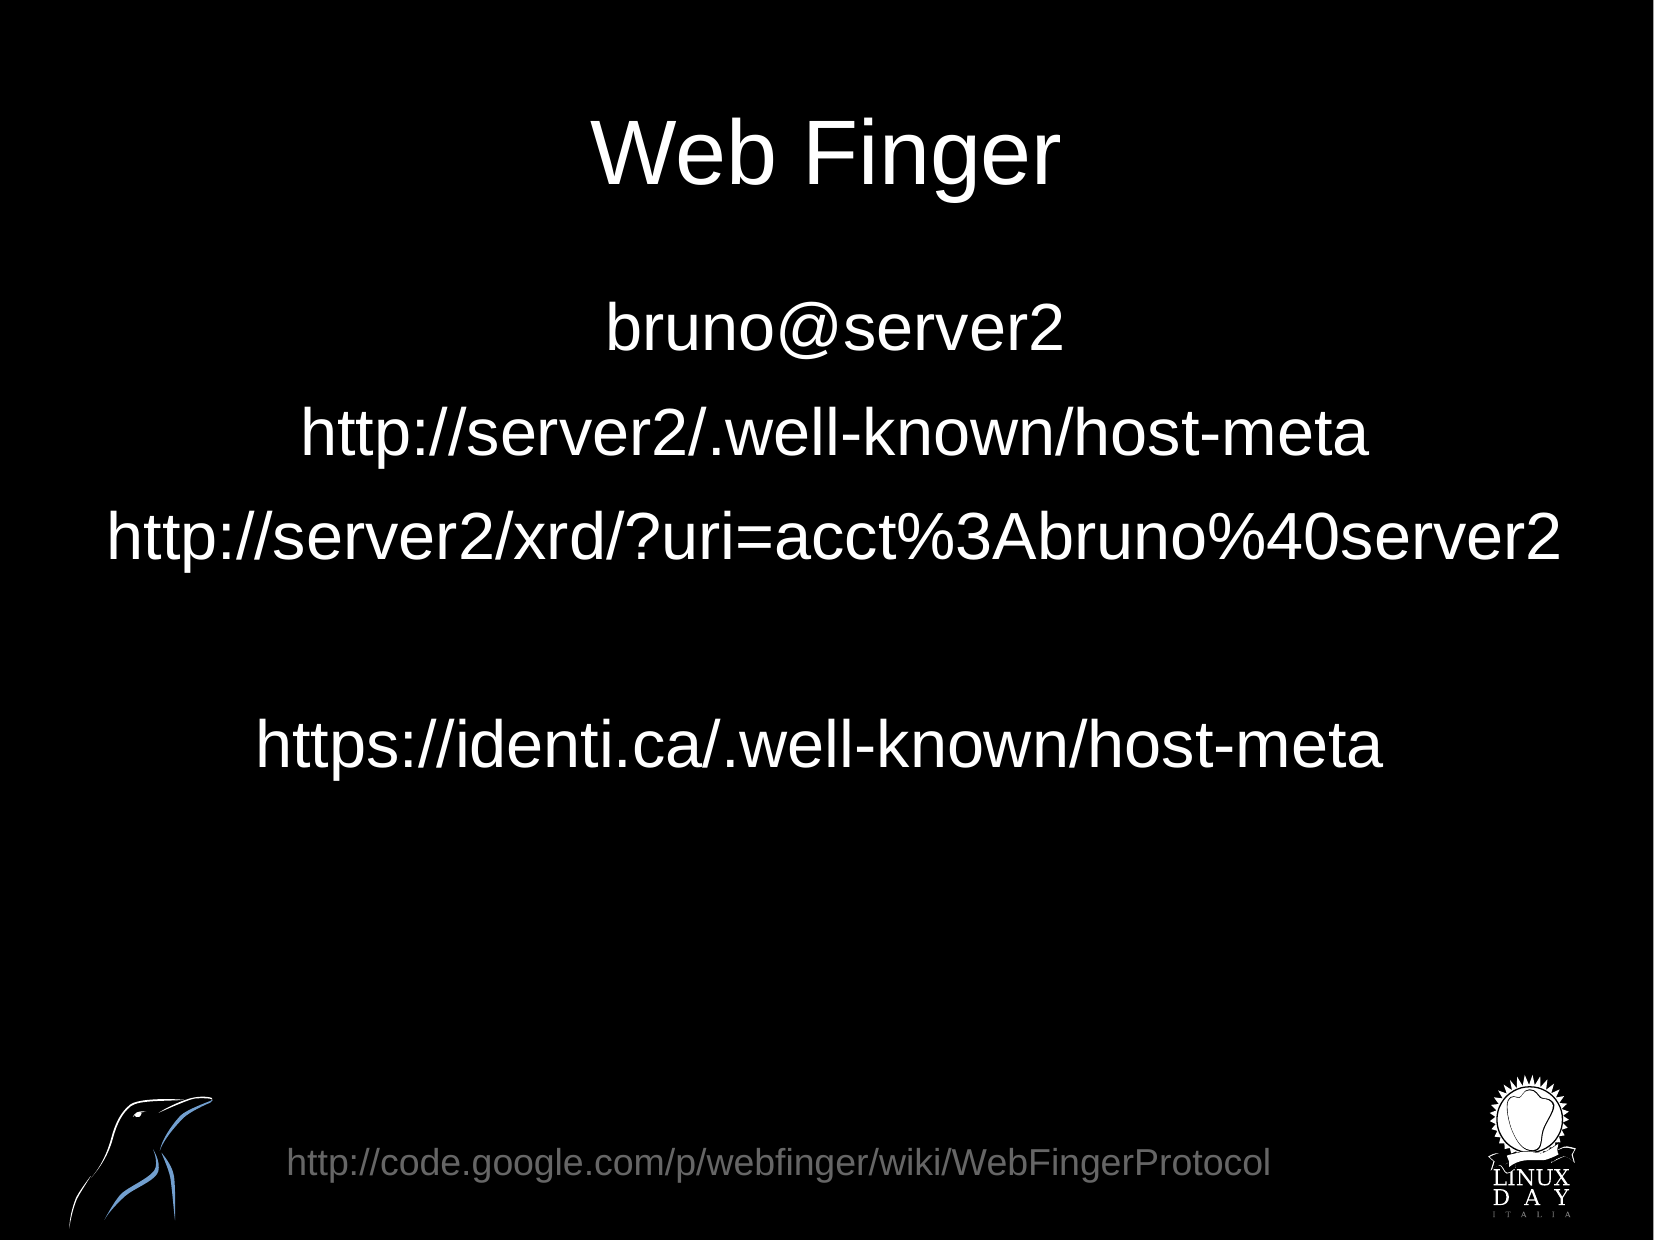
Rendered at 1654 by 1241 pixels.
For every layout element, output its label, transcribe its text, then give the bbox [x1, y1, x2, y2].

title Web Finger [82, 56, 1571, 250]
list bruno@server2 http://server2/.well-known/host-meta http://server2/xrd/?uri=acct%3Abruno%40server2 https://identi.ca/.well-known/host-meta [82, 290, 1571, 1109]
text_box http://code.google.com/p/webfinger/wiki/WebFingerProtocol [271, 1133, 1441, 1191]
